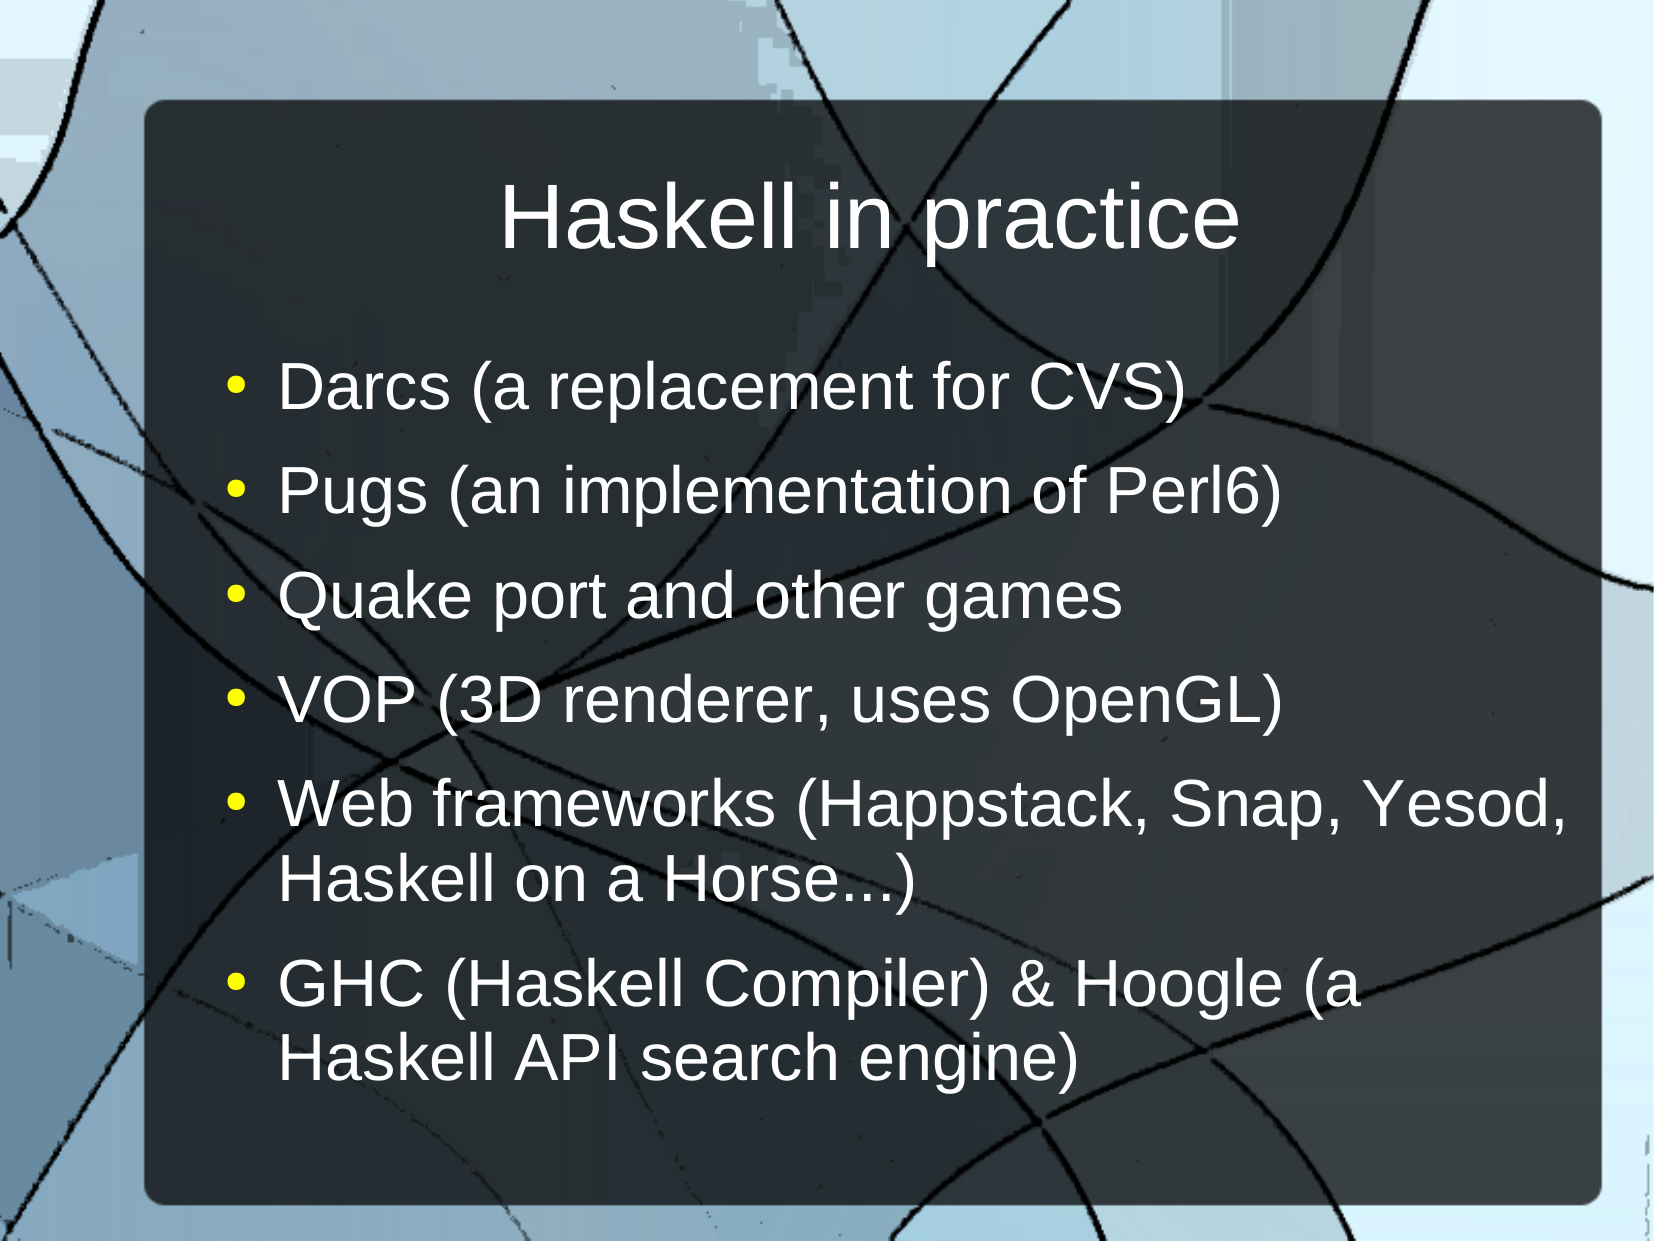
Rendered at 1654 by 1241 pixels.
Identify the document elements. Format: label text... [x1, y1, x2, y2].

list Darcs (a replacement for CVS) Pugs (an implementation of Perl6) Quake port and other games VOP (3D renderer, uses OpenGL) Web frameworks (Happstack, Snap, Yesod, Haskell on a Horse...) GHC (Haskell Compiler) & Hoogle (a Haskell API search engine) [206, 349, 1571, 1168]
title Haskell in practice [159, 108, 1583, 325]
picture [0, 0, 1654, 1241]
